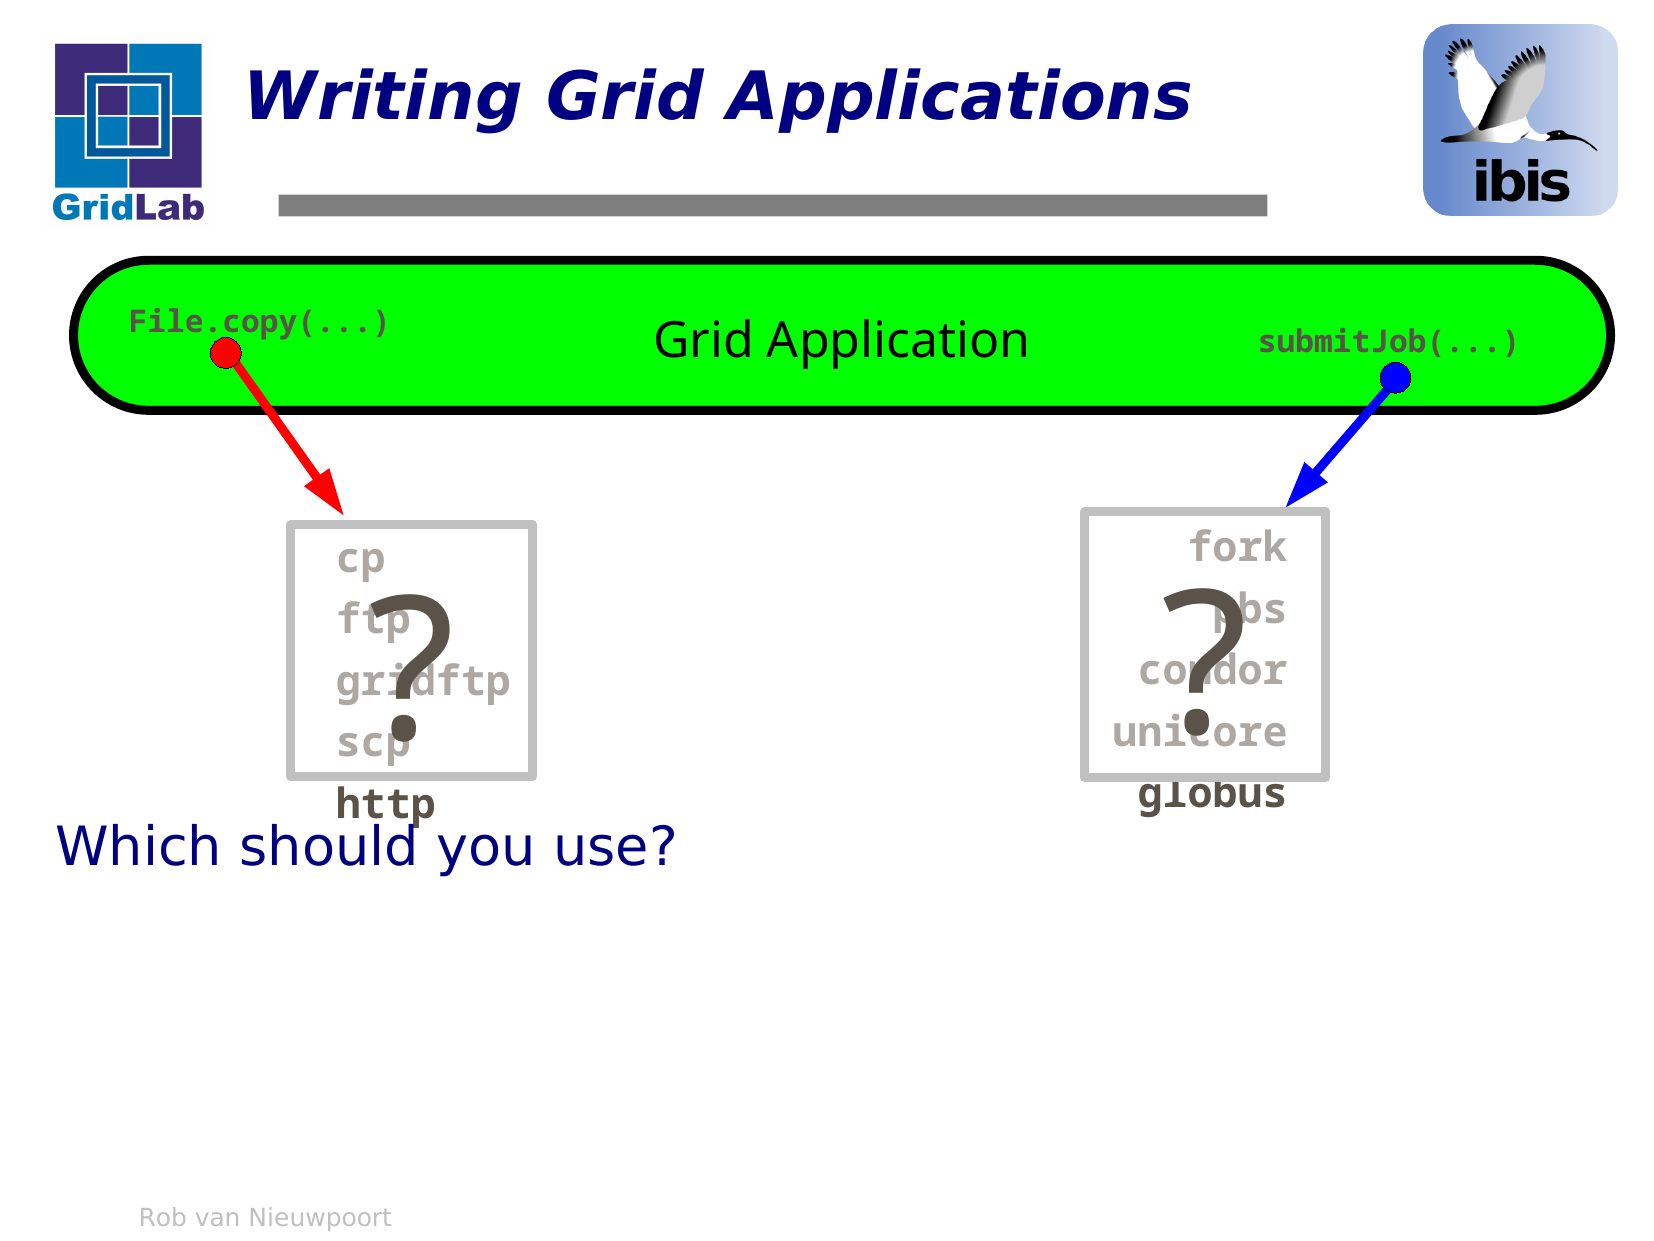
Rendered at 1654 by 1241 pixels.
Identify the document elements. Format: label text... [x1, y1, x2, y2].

text_box ? [290, 524, 533, 777]
picture [1423, 24, 1618, 216]
text_box ? [1084, 511, 1326, 778]
text_box File.copy(...) [128, 295, 392, 332]
title Writing Grid Applications [243, 0, 1280, 187]
picture [45, 34, 211, 230]
text_box [1380, 362, 1411, 394]
text_box Grid Application [73, 260, 1611, 411]
text_box cp ftp gridftp scp http [335, 777, 511, 811]
text_box submitJob(...) [1257, 315, 1521, 352]
text_box fork pbs condor unicore globus [1112, 778, 1288, 808]
list Which should you use? [55, 811, 1599, 1125]
text_box [210, 337, 242, 369]
